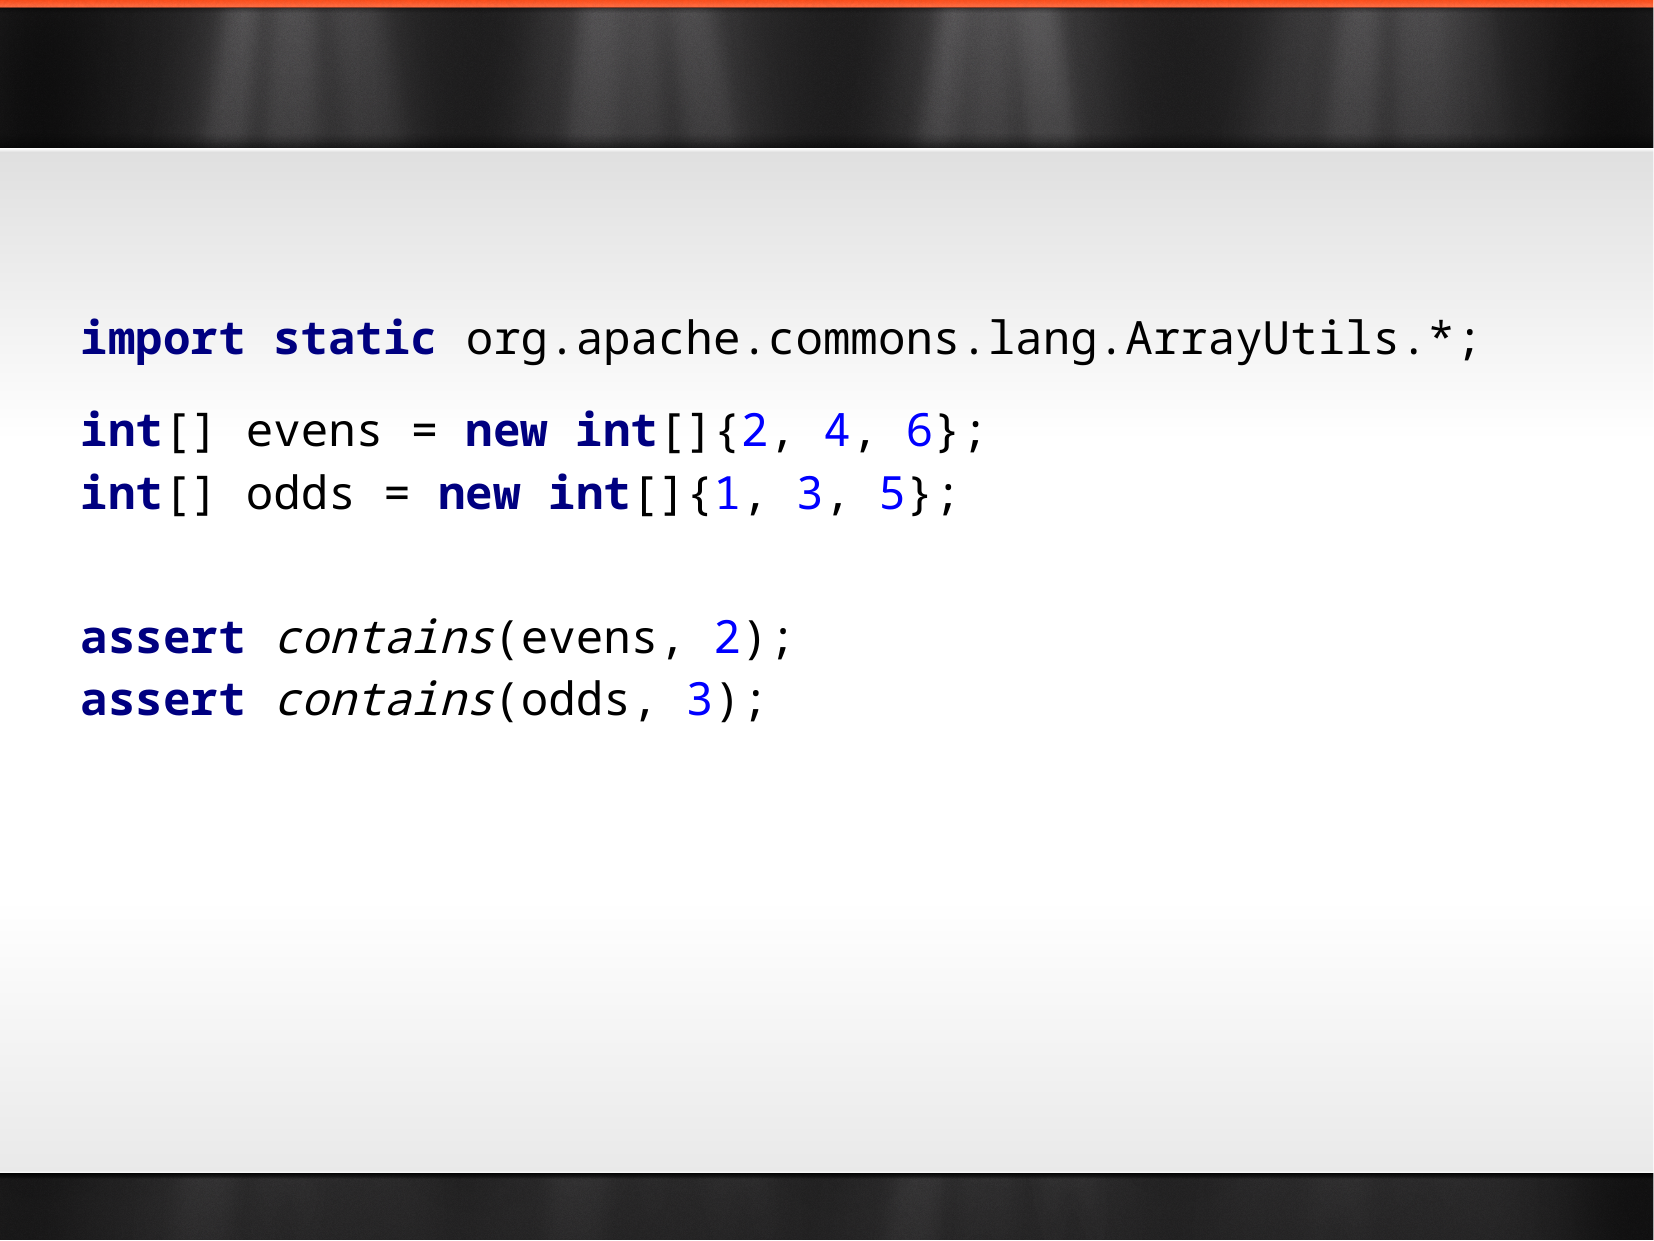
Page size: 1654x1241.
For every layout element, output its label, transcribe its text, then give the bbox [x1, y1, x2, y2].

picture [0, 0, 1654, 1240]
subtitle import static org.apache.commons.lang.ArrayUtils.*; int[] evens = new int[]{2, 4, 6}; int[] odds = new int[]{1, 3, 5}; assert contains(evens, 2); assert contains(odds, 3); [80, 305, 1654, 1125]
